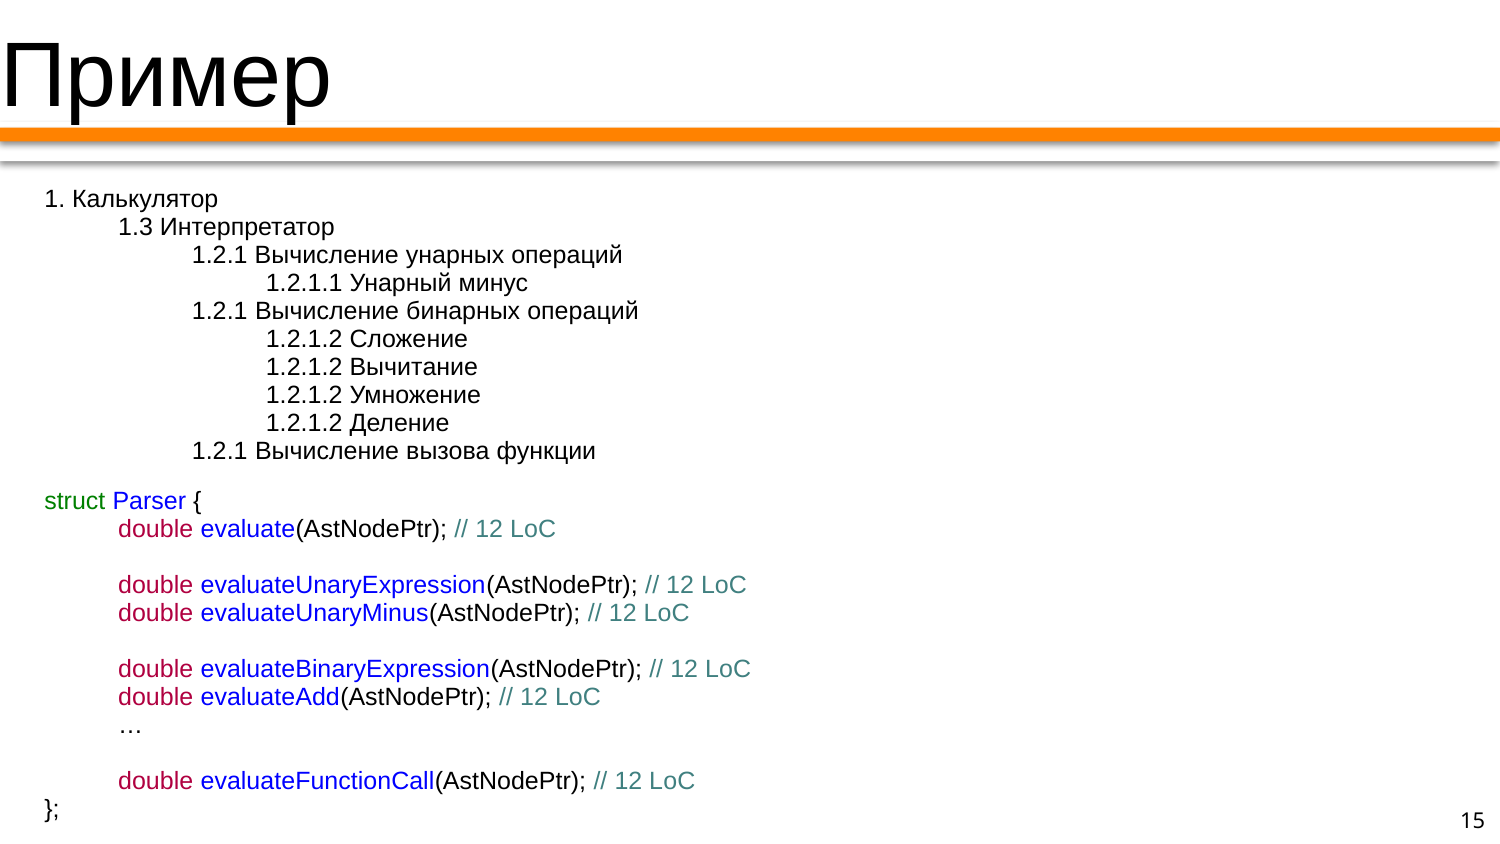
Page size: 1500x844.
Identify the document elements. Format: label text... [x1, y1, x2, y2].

text_box struct Parser { double evaluate(AstNodePtr); // 12 LoC double evaluateUnaryExpression(AstNodePtr); // 12 LoC double evaluateUnaryMinus(AstNodePtr); // 12 LoC double evaluateBinaryExpression(AstNodePtr); // 12 LoC double evaluateAdd(AstNodePtr); // 12 LoC … double evaluateFunctionCall(AstNodePtr); // 12 LoC }; [29, 479, 1418, 830]
text_box 1. Калькулятор 1.3 Интерпретатор 1.2.1 Вычисление унарных операций 1.2.1.1 Унарный минус 1.2.1 Вычисление бинарных операций 1.2.1.2 Сложение 1.2.1.2 Вычитание 1.2.1.2 Умножение 1.2.1.2 Деление 1.2.1 Вычисление вызова функции [29, 177, 1034, 472]
title Пример [0, 0, 1500, 148]
